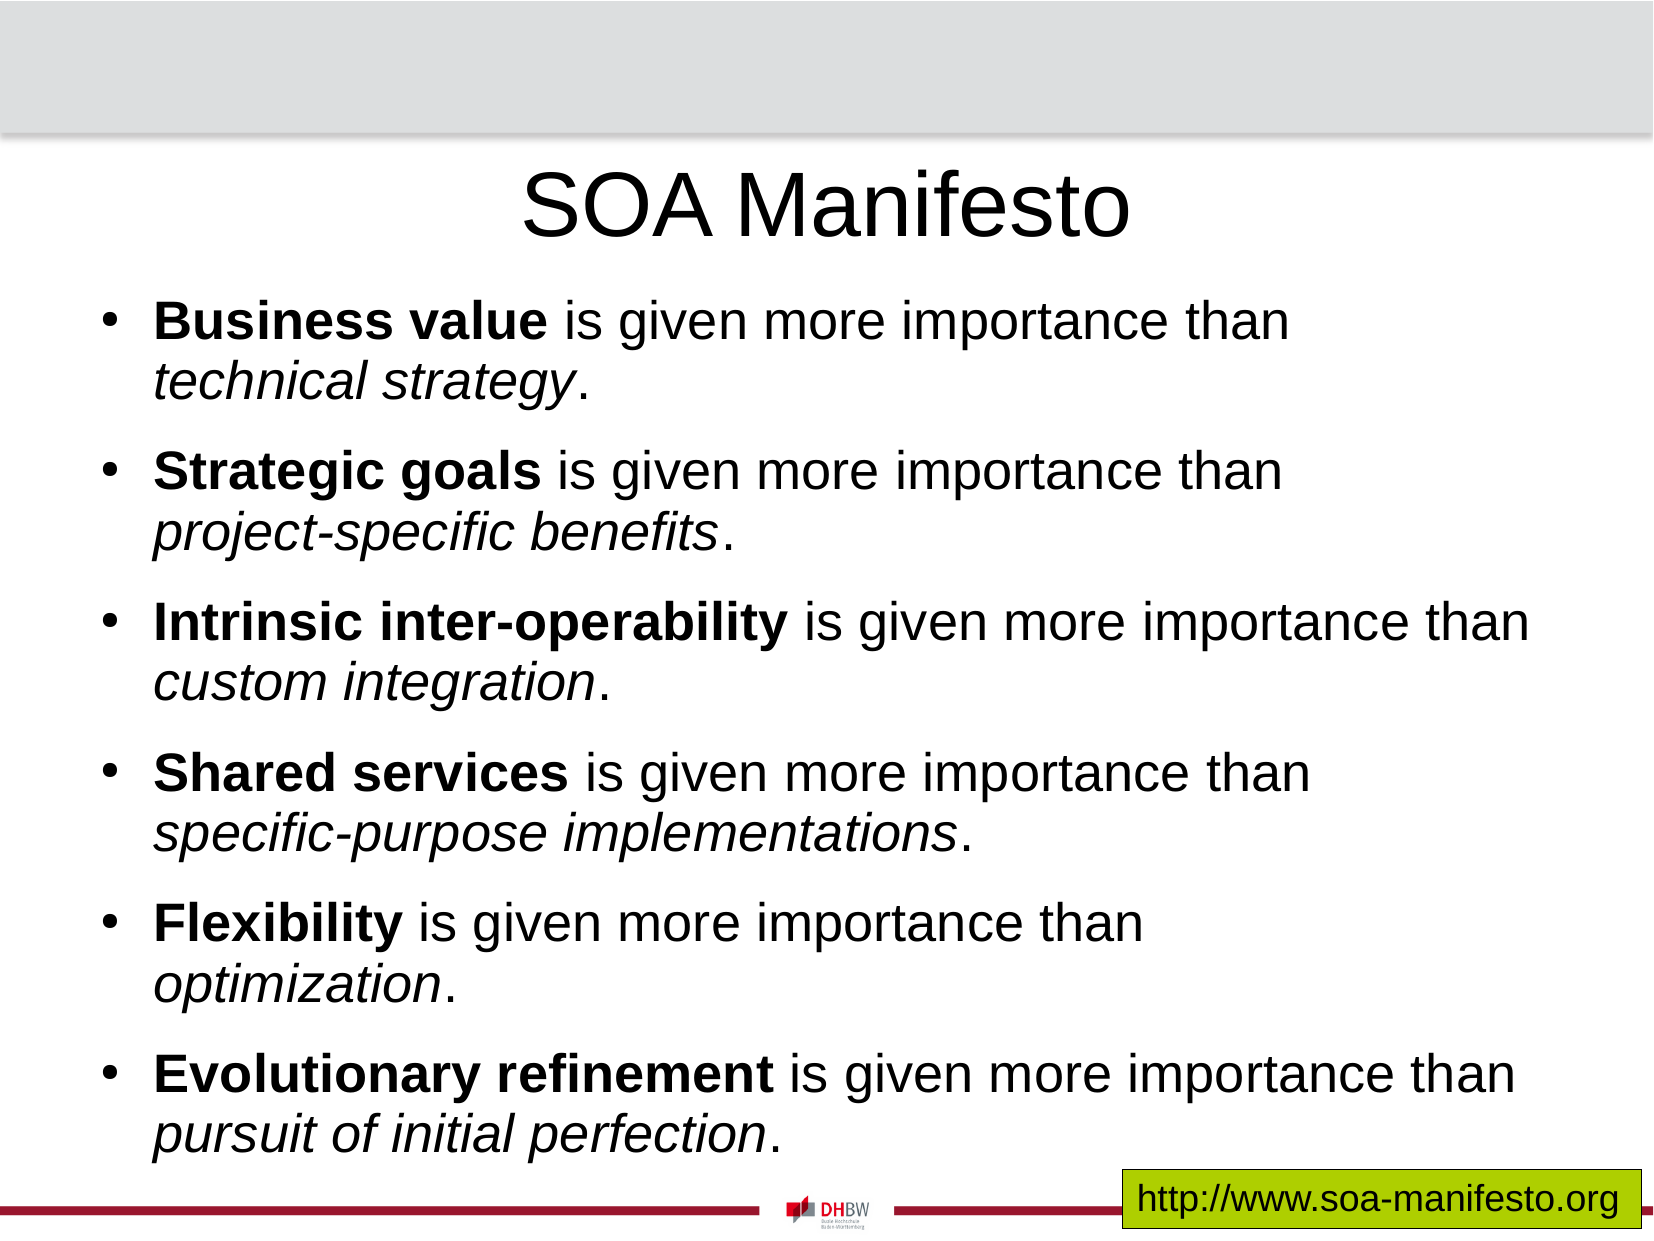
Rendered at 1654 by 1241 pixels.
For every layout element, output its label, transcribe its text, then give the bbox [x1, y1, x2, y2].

picture [0, 1, 1654, 1237]
list Business value is given more importance than technical strategy. Strategic goals is given more importance than project-specific benefits. Intrinsic inter-operability is given more importance than custom integration. Shared services is given more importance than specific-purpose implementations. Flexibility is given more importance than optimization. Evolutionary refinement is given more importance than pursuit of initial perfection. [82, 290, 1571, 1175]
text_box http://www.soa-manifesto.org [1122, 1169, 1642, 1229]
title SOA Manifesto [82, 147, 1571, 257]
